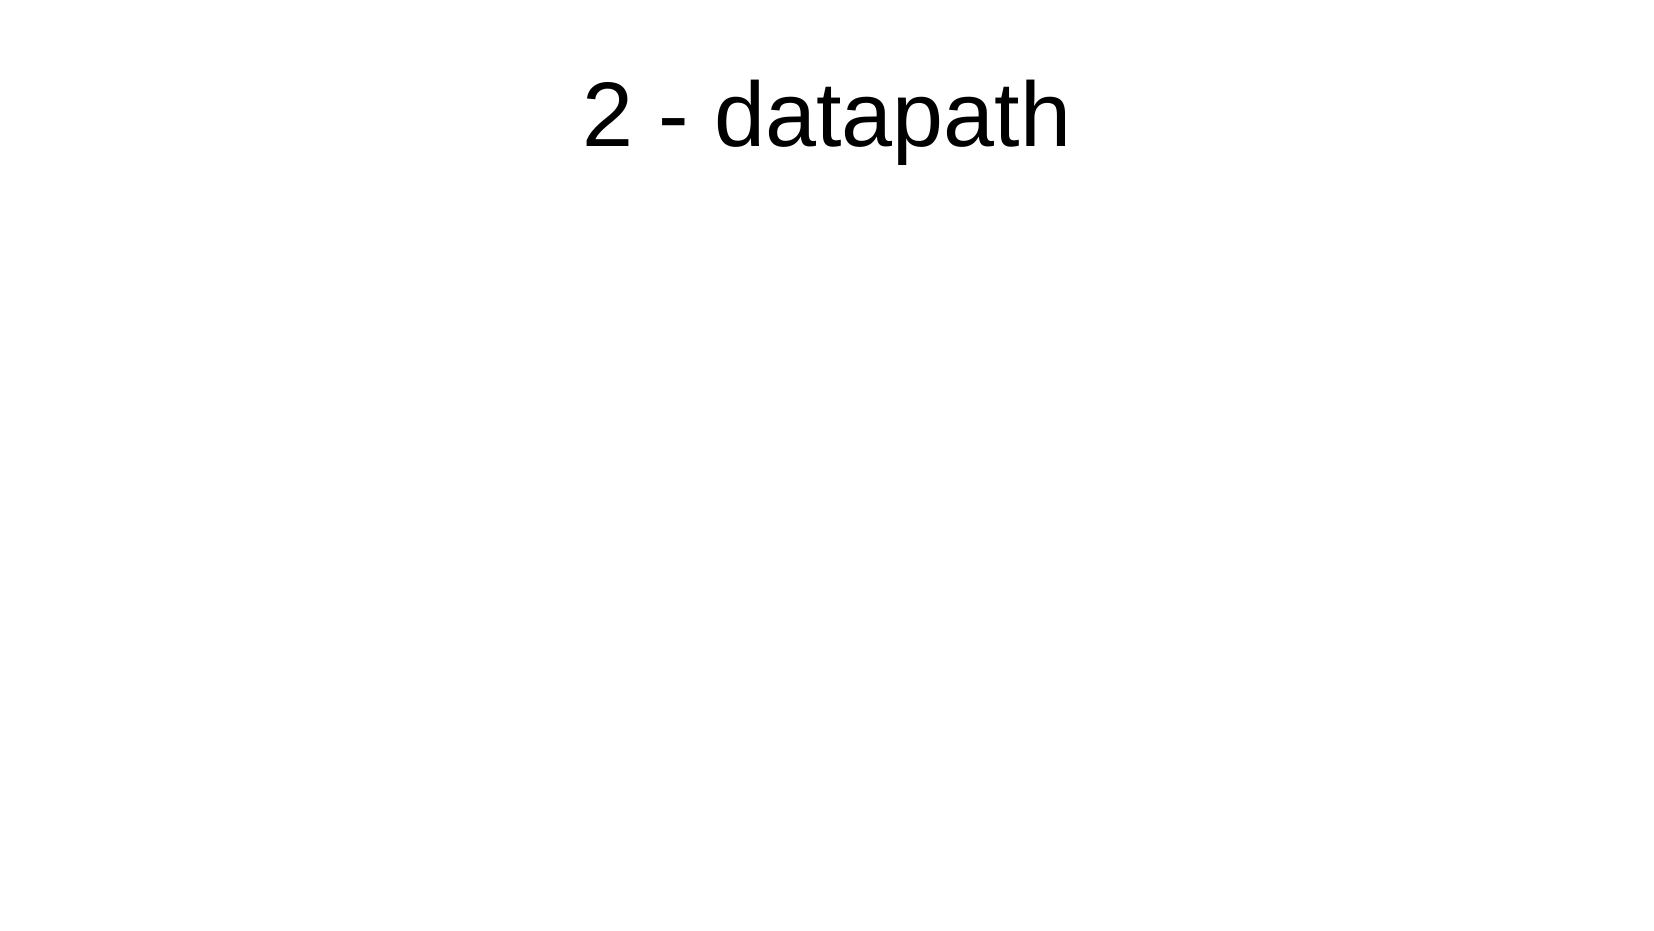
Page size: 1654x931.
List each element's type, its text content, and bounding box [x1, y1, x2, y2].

title 2 - datapath [82, 37, 1571, 193]
